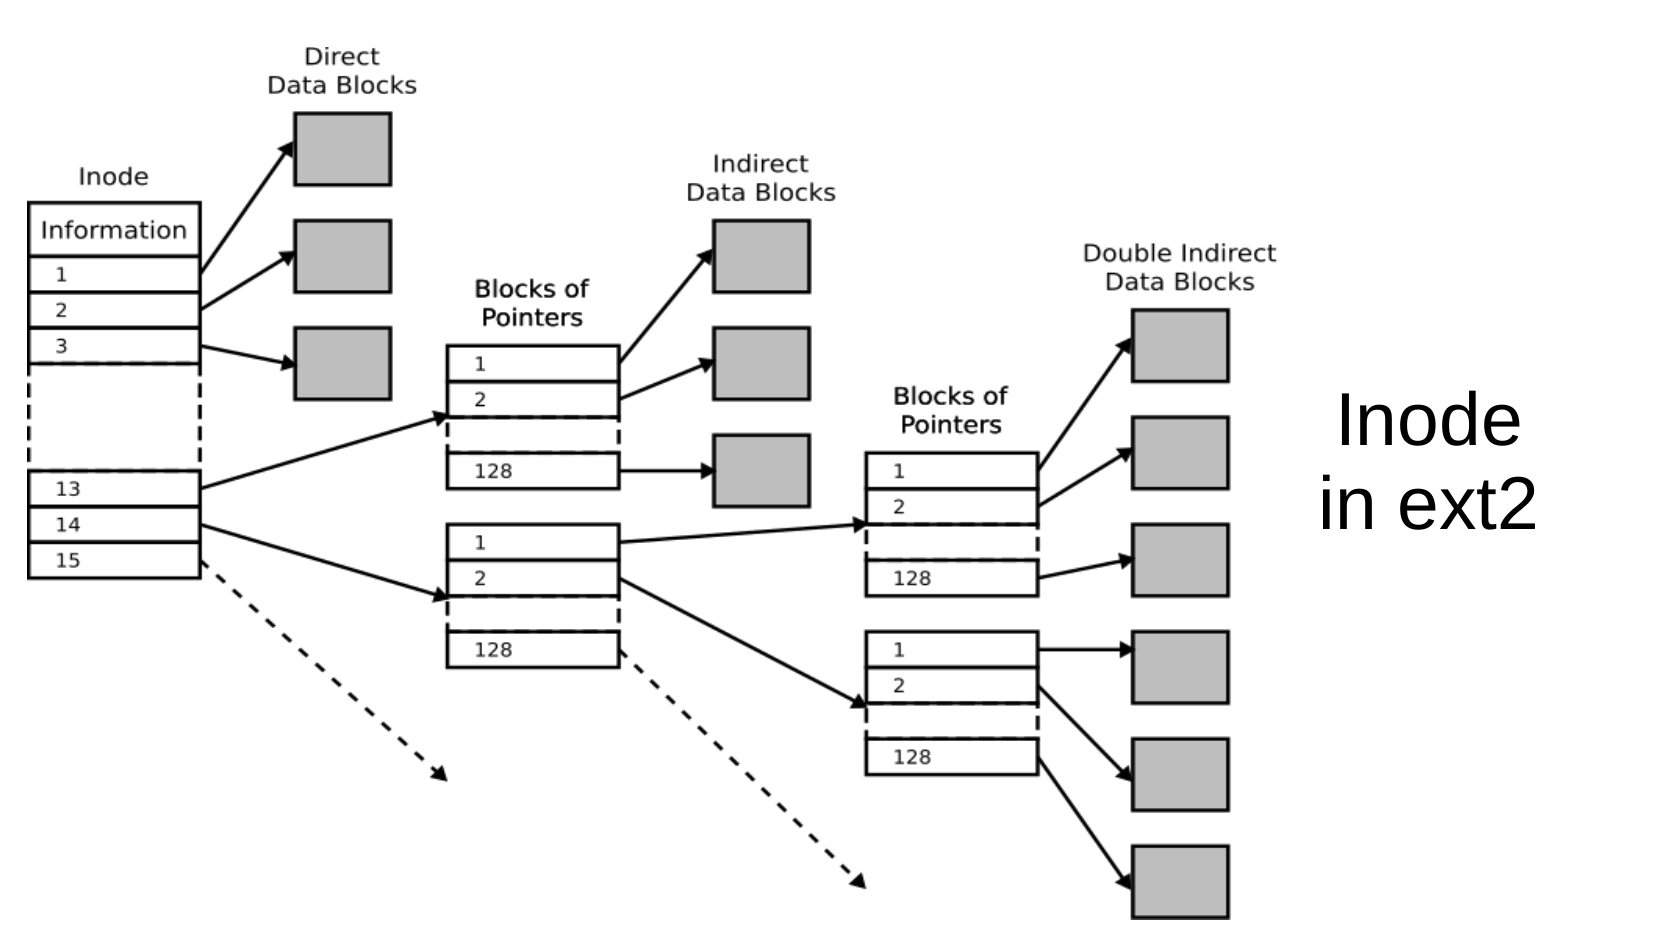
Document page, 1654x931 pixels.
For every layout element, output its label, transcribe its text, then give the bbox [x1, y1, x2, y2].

picture [27, 47, 1278, 920]
title Inode in ext2 [1287, 37, 1571, 886]
